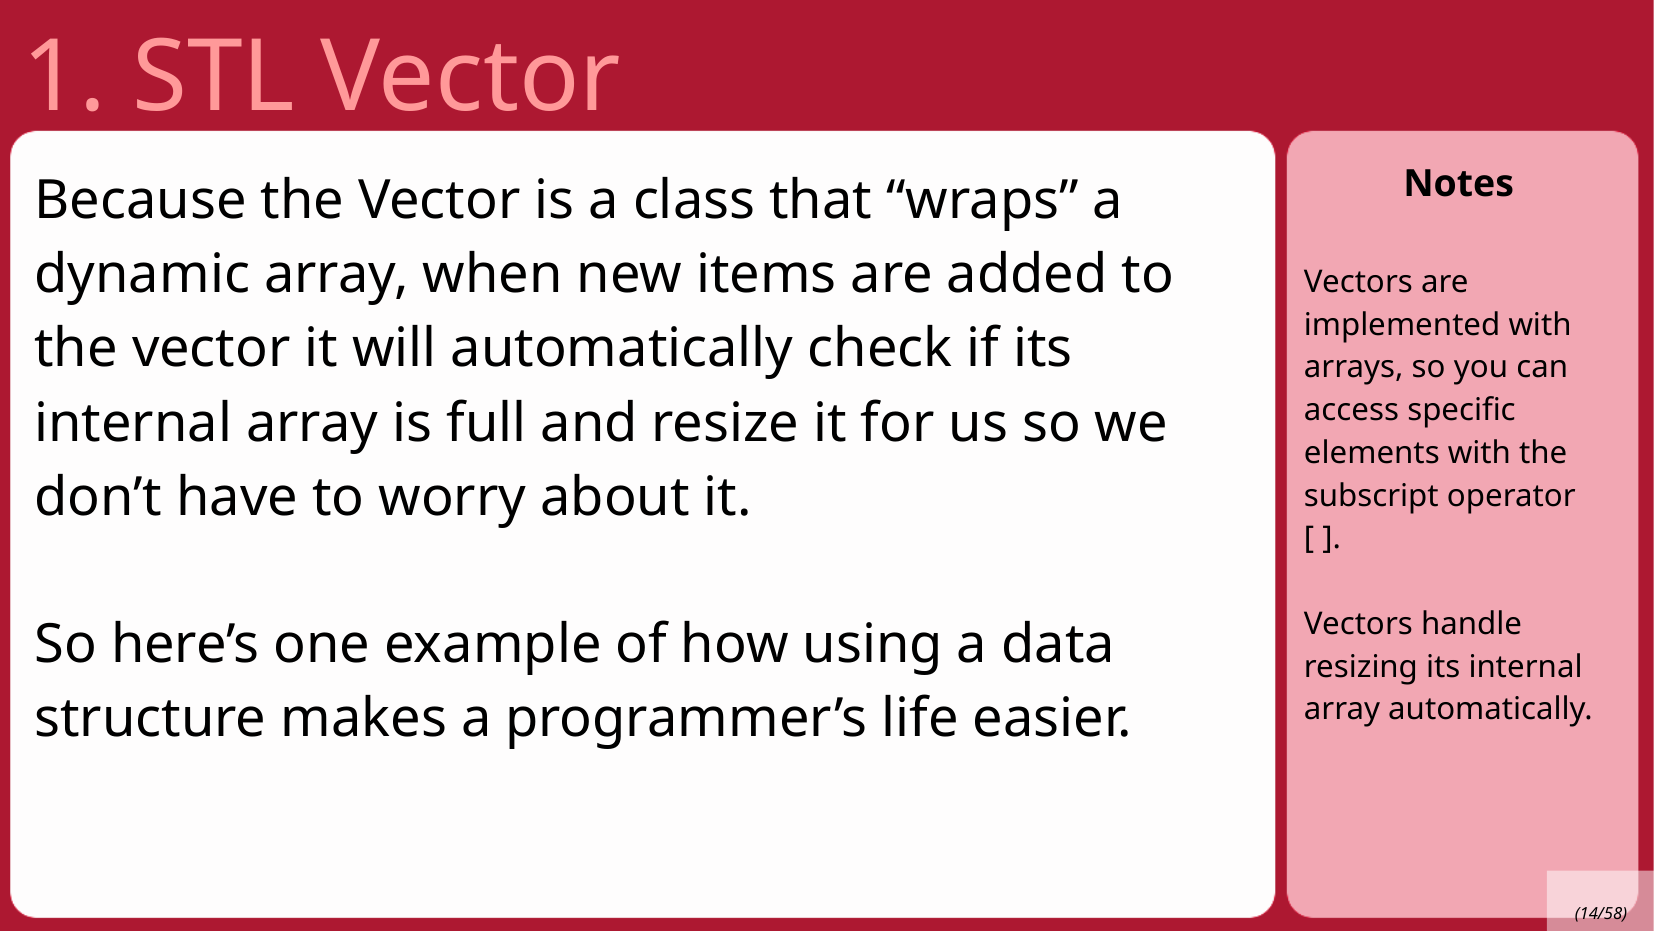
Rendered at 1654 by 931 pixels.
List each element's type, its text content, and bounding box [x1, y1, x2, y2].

text_box (<number>/58) [1546, 877, 1654, 931]
text_box Because the Vector is a class that “wraps” a dynamic array, when new items are added to the vector it will automatically check if its internal array is full and resize it for us so we don’t have to worry about it. So here’s one example of how using a data structure makes a programmer’s life easier. [34, 160, 1248, 648]
picture [0, 0, 1654, 931]
text_box Notes Vectors are implemented with arrays, so you can access specific elements with the subscript operator [ ]. Vectors handle resizing its internal array automatically. [1289, 149, 1629, 601]
title 1. STL Vector [22, 7, 1511, 136]
